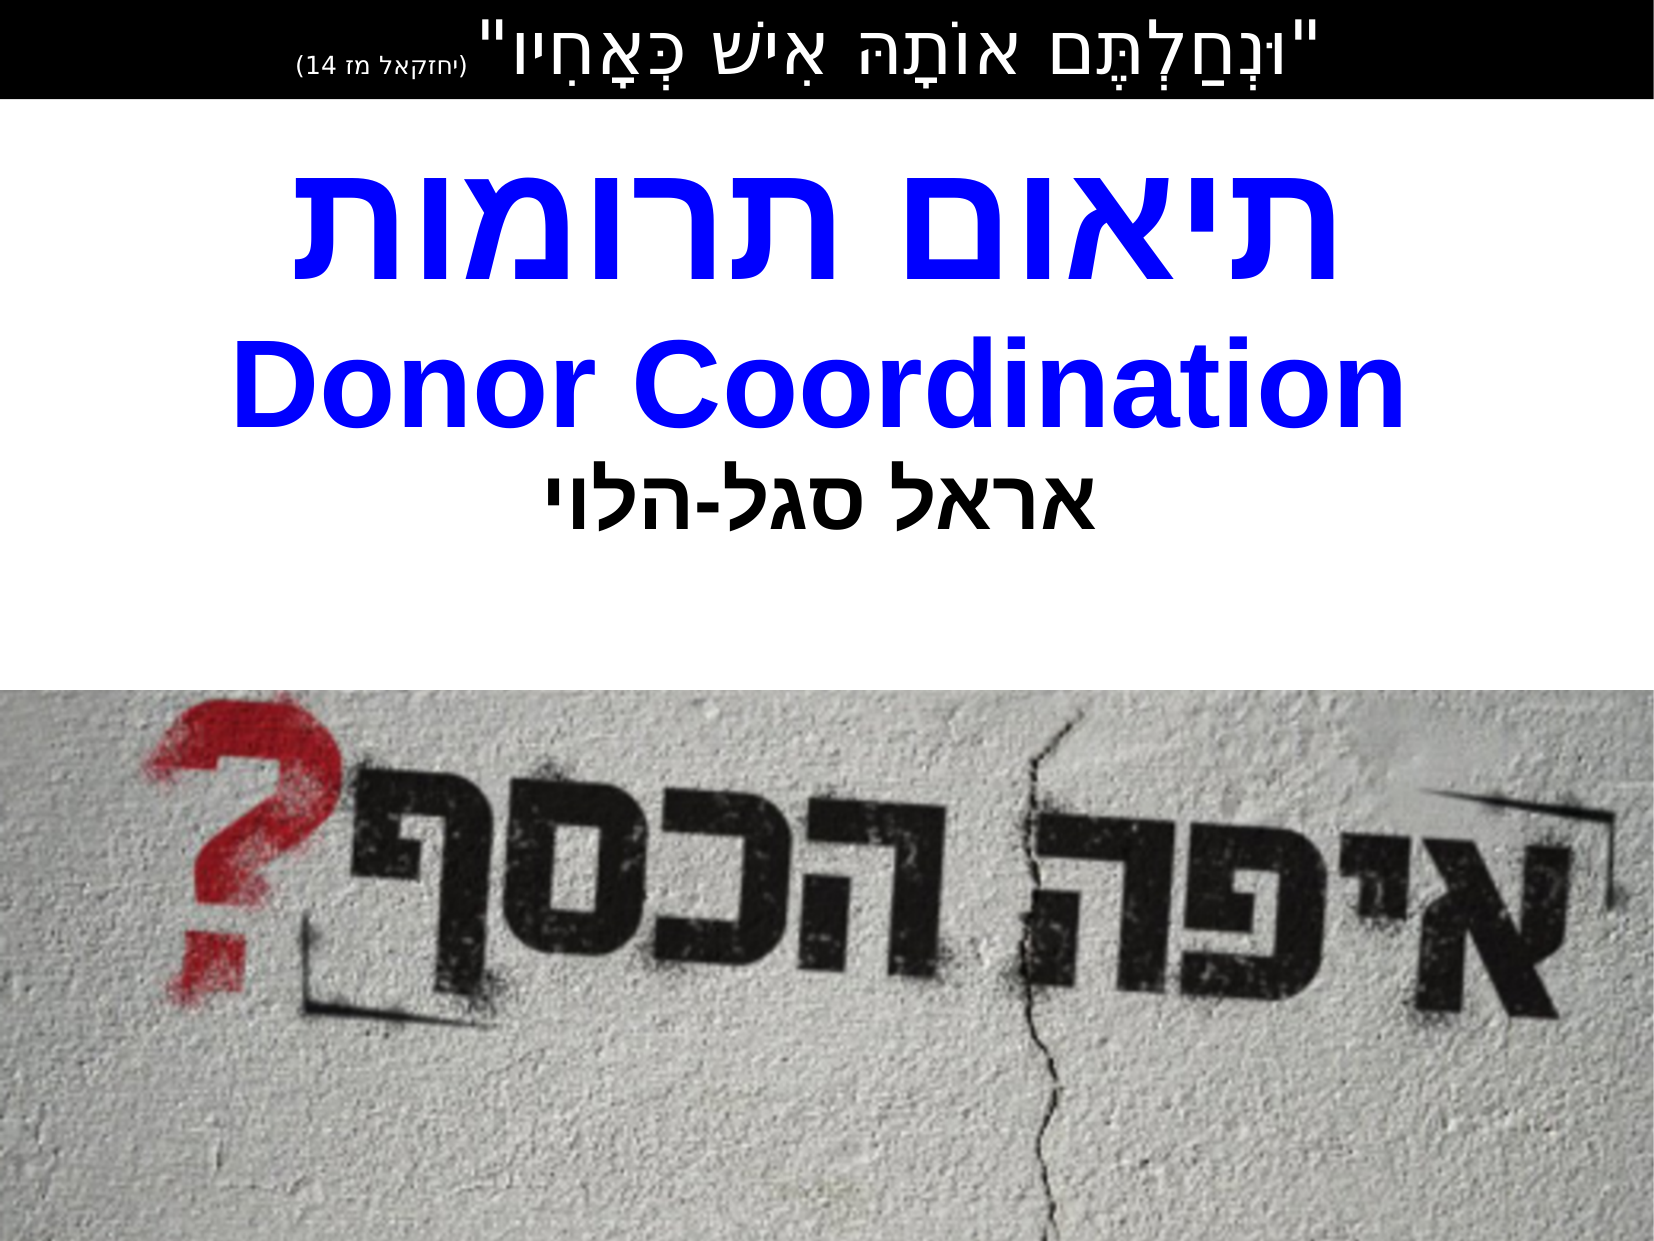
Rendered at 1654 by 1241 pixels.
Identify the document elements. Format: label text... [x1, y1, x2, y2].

title תיאום תרומות Donor Coordination אראל סגל-הלוי [0, 105, 1654, 664]
picture [0, 690, 1654, 1241]
text_box "וּנְחַלְתֶּם אוֹתָהּ אִישׁ כְּאָחִיו" (יחזקאל מז 14) [0, 0, 1654, 100]
